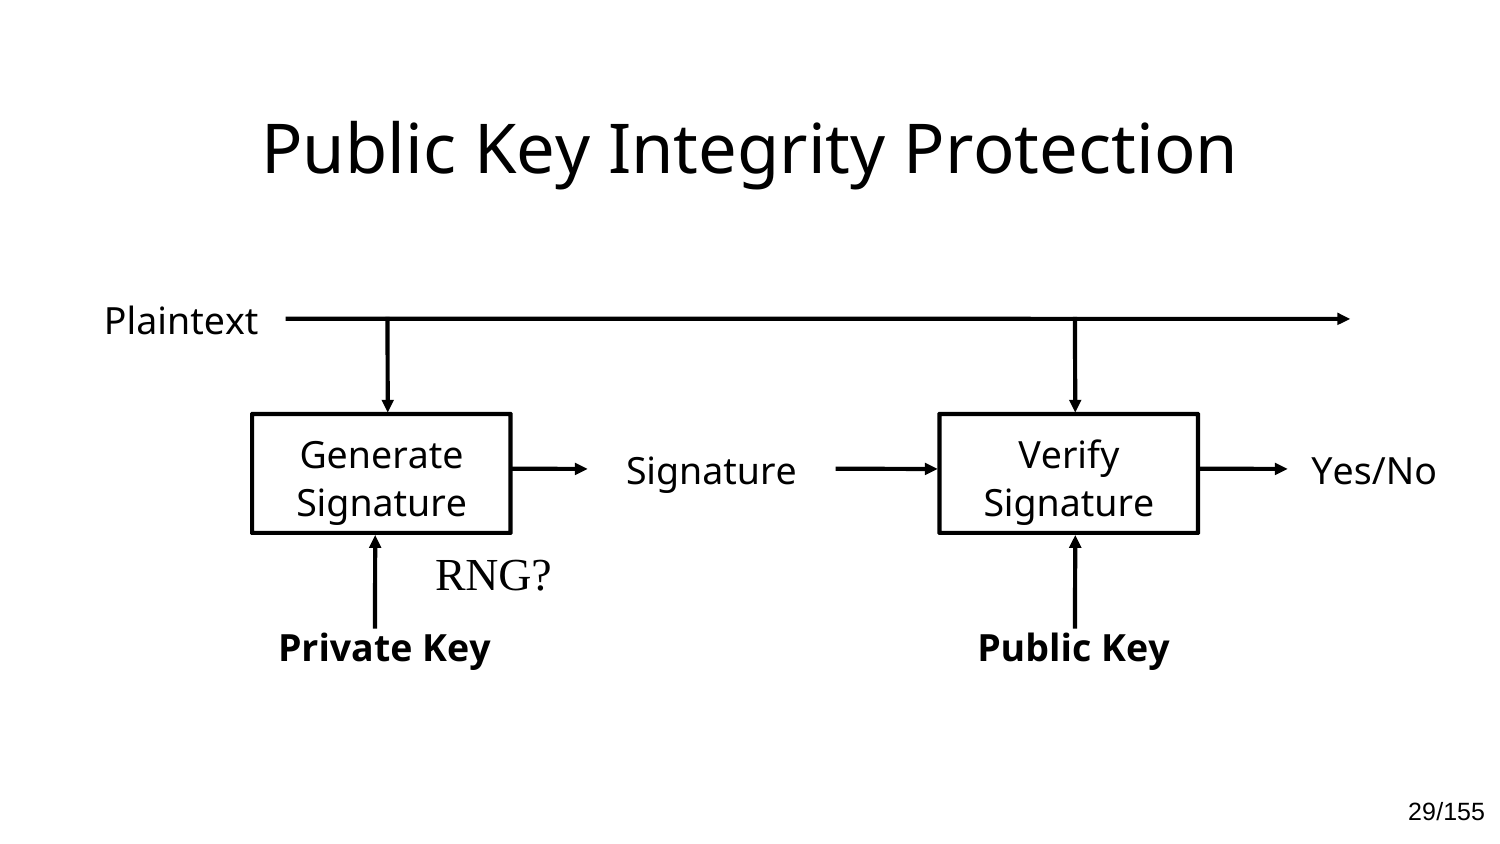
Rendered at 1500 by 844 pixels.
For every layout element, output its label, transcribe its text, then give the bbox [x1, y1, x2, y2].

text_box Verify Signature [968, 423, 1170, 530]
title Public Key Integrity Protection [112, 56, 1388, 235]
text_box Plaintext [88, 288, 274, 350]
text_box Generate Signature [280, 422, 483, 530]
text_box Public Key [962, 616, 1186, 677]
text_box RNG? [420, 537, 556, 594]
text_box Yes/No [1296, 438, 1453, 500]
text_box Signature [610, 439, 813, 500]
text_box Private Key [263, 616, 507, 677]
